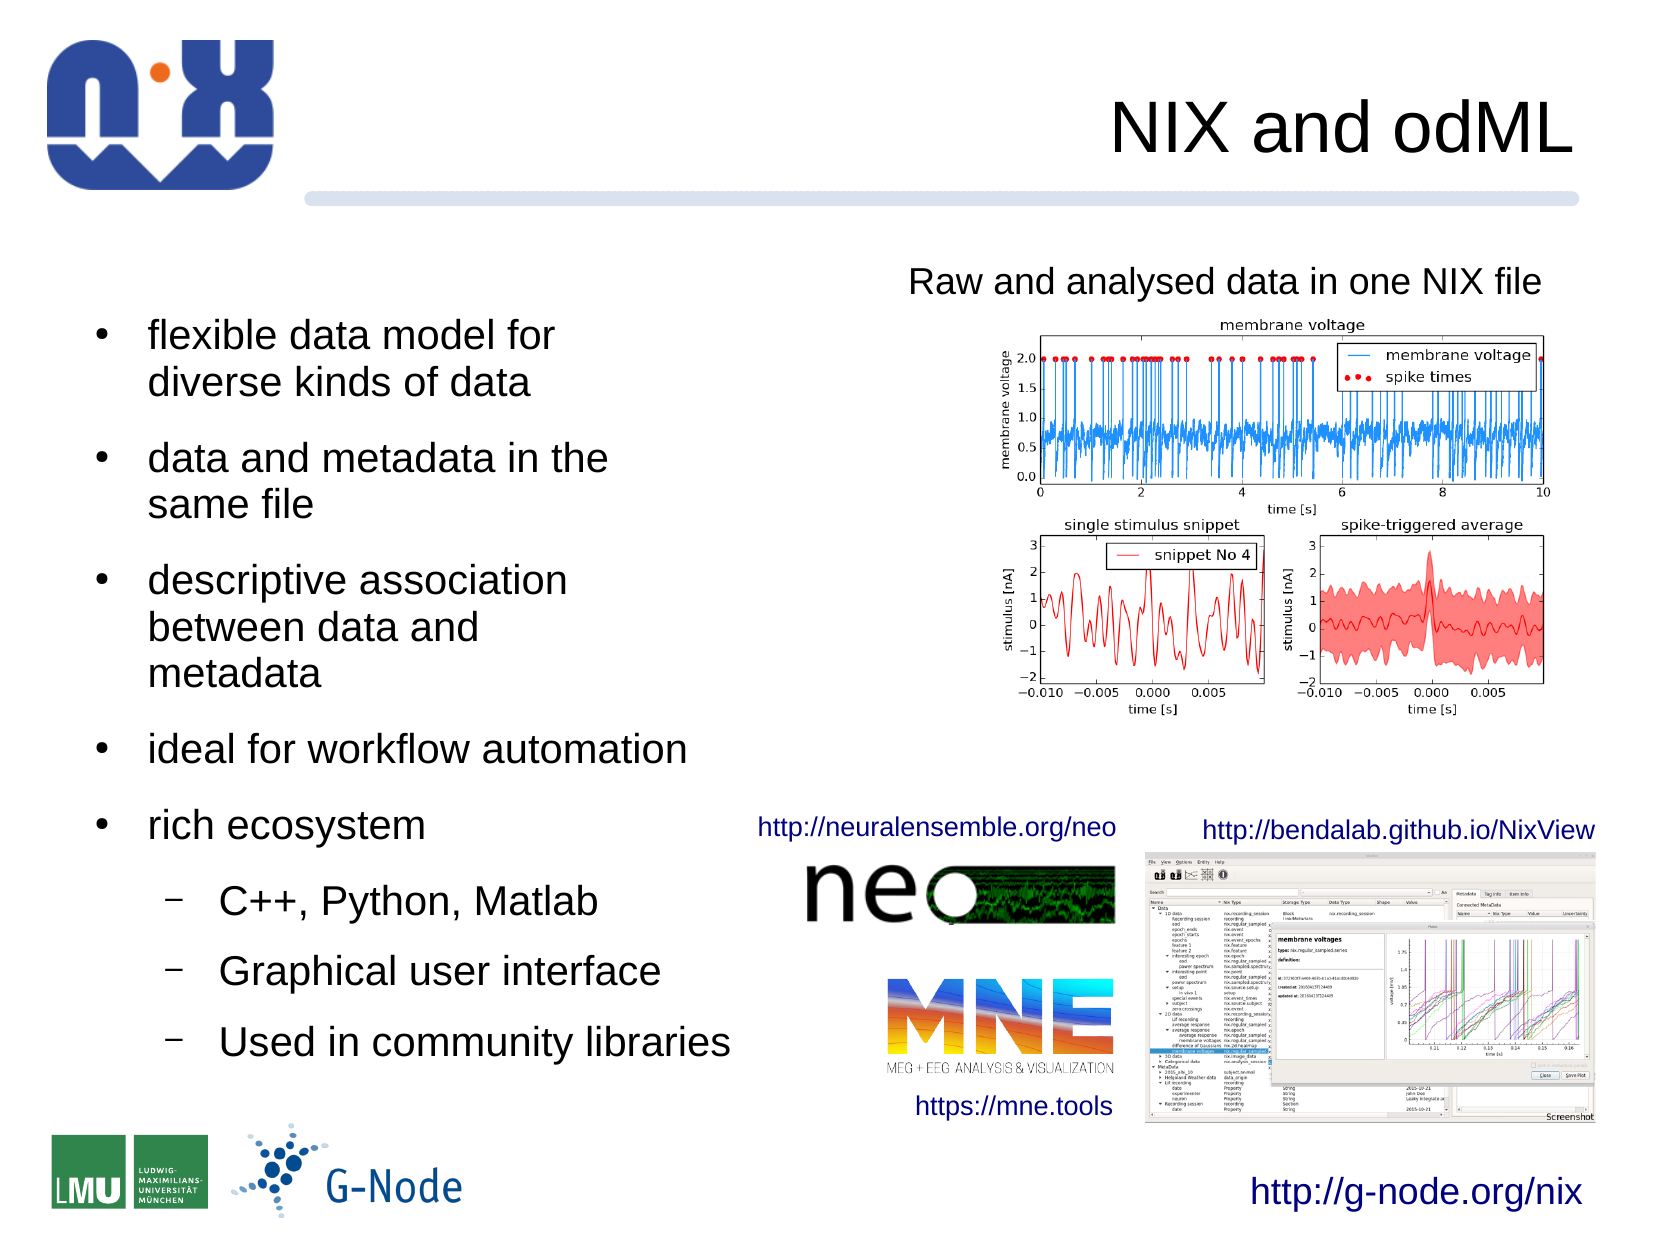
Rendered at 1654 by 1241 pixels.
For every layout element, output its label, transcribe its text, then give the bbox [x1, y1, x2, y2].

text_box http://g-node.org/nix [1235, 1163, 1611, 1224]
text_box http://bendalab.github.io/NixView [1187, 807, 1623, 853]
picture [47, 40, 274, 190]
picture [806, 871, 1116, 925]
picture [984, 307, 1555, 728]
text_box https://mne.tools [722, 1083, 1128, 1141]
text_box NIX and odML [87, 30, 1576, 226]
picture [1145, 852, 1596, 1123]
picture [884, 954, 1115, 1083]
text_box http://neuralensemble.org/neo [575, 804, 1131, 871]
list flexible data model for diverse kinds of data data and metadata in the same file descriptive association between data and metadata ideal for workflow automation rich ecosystem C++, Python, Matlab Graphical user interface Used in community libraries [76, 312, 918, 847]
list Raw and analysed data in one NIX file [908, 260, 1554, 320]
picture [230, 1123, 467, 1219]
